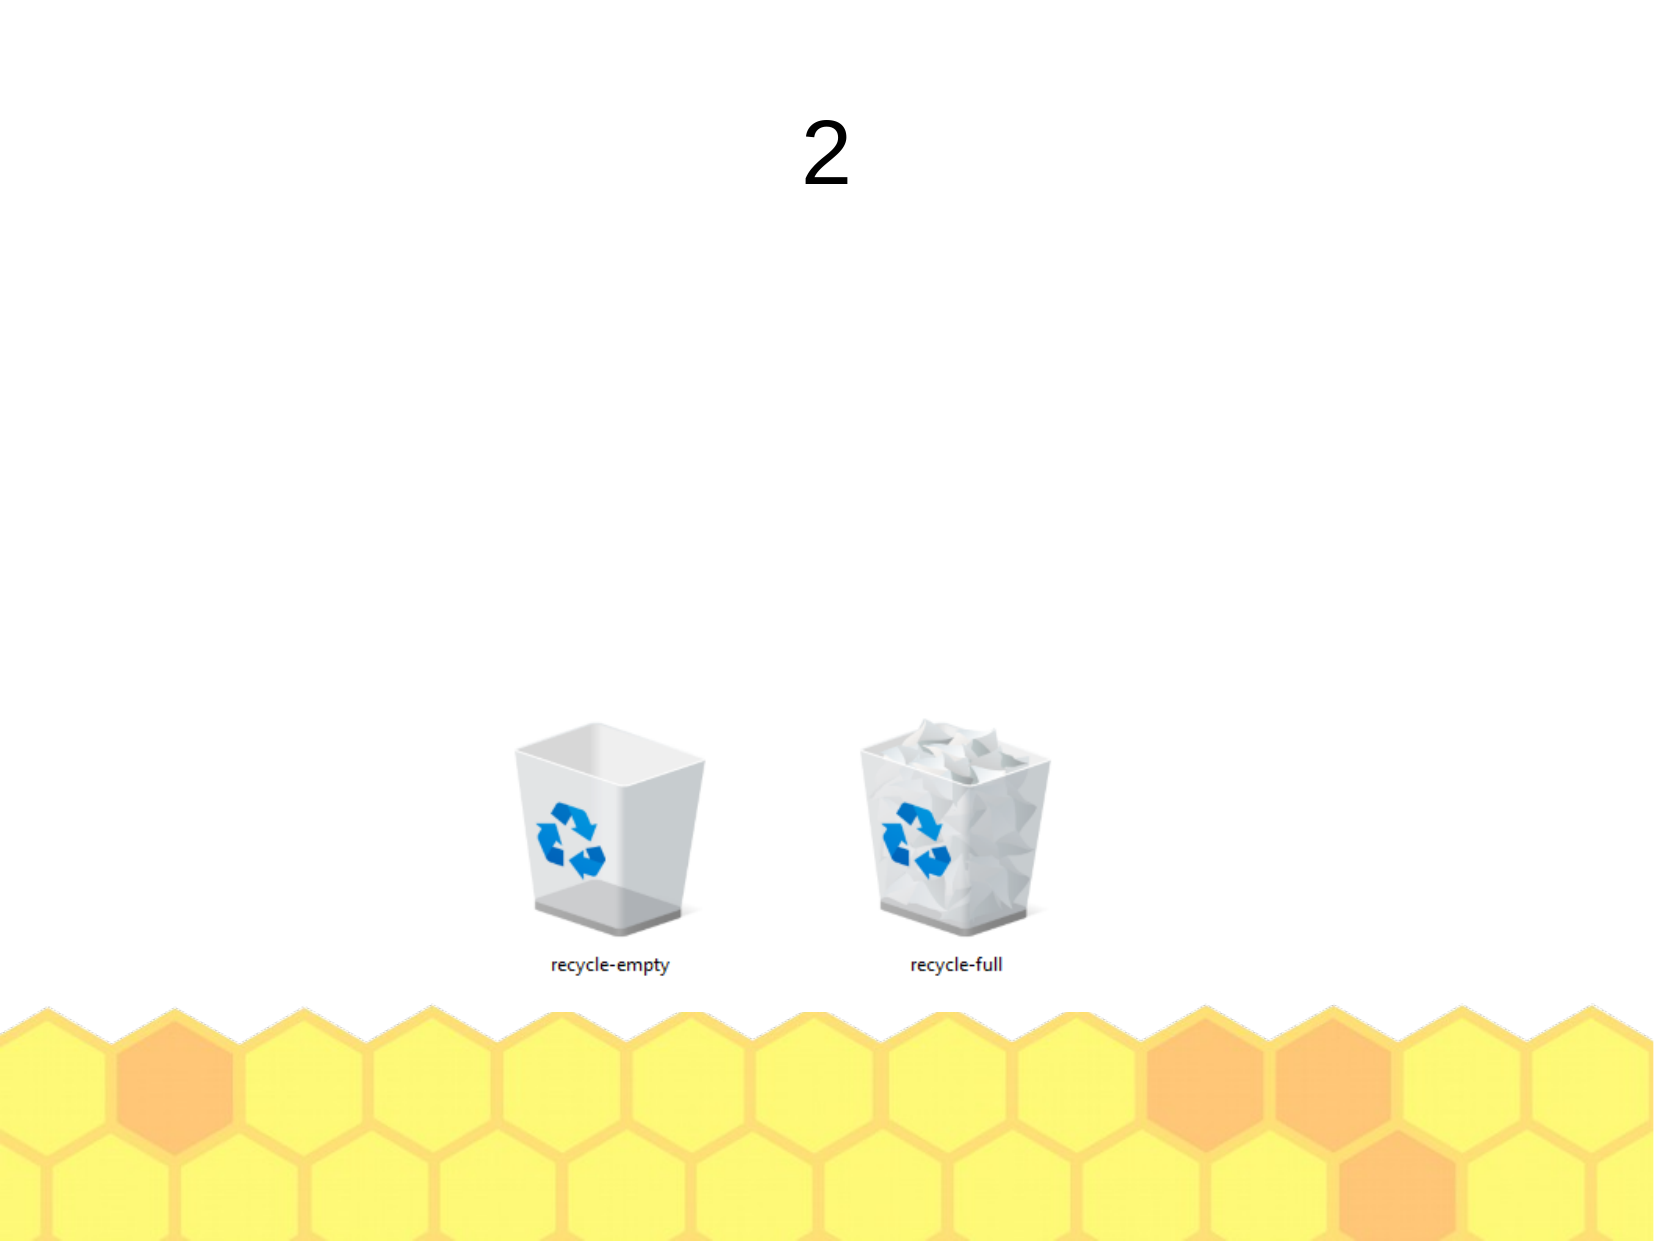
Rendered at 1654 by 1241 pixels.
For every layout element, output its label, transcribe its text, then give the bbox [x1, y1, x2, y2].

title 2 [82, 49, 1571, 257]
picture [0, 689, 1654, 1241]
